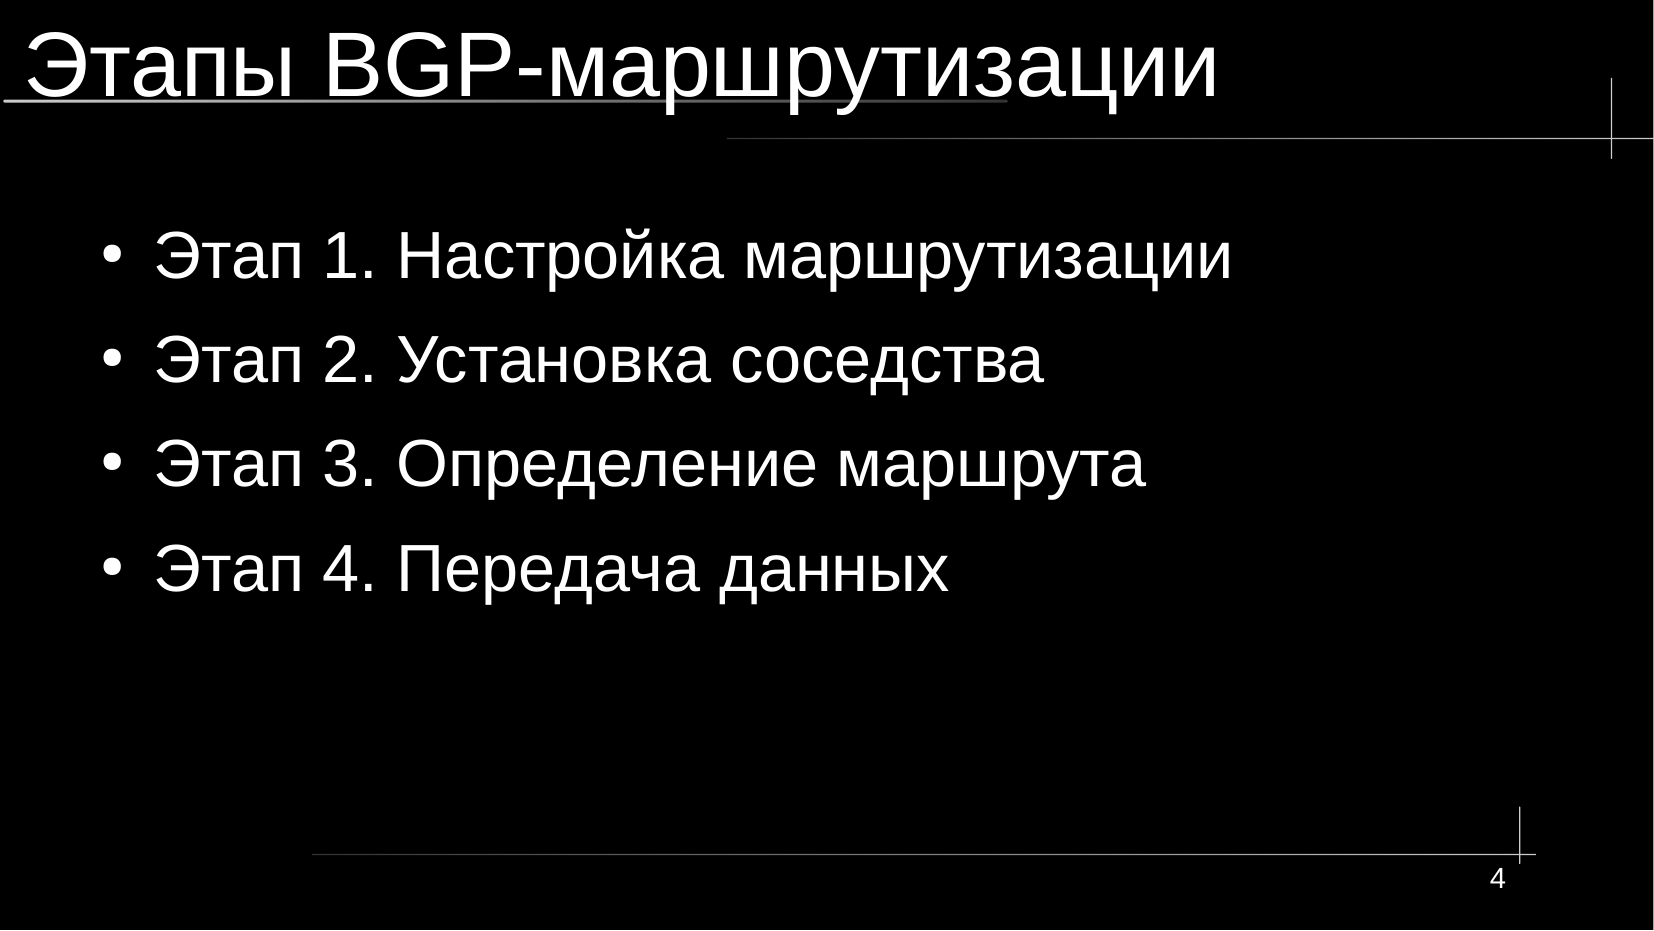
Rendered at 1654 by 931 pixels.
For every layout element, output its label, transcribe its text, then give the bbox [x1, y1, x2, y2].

title Этапы BGP-маршрутизации [23, 2, 1589, 128]
list Этап 1. Настройка маршрутизации Этап 2. Установка соседства Этап 3. Определение маршрута Этап 4. Передача данных [82, 217, 1571, 758]
